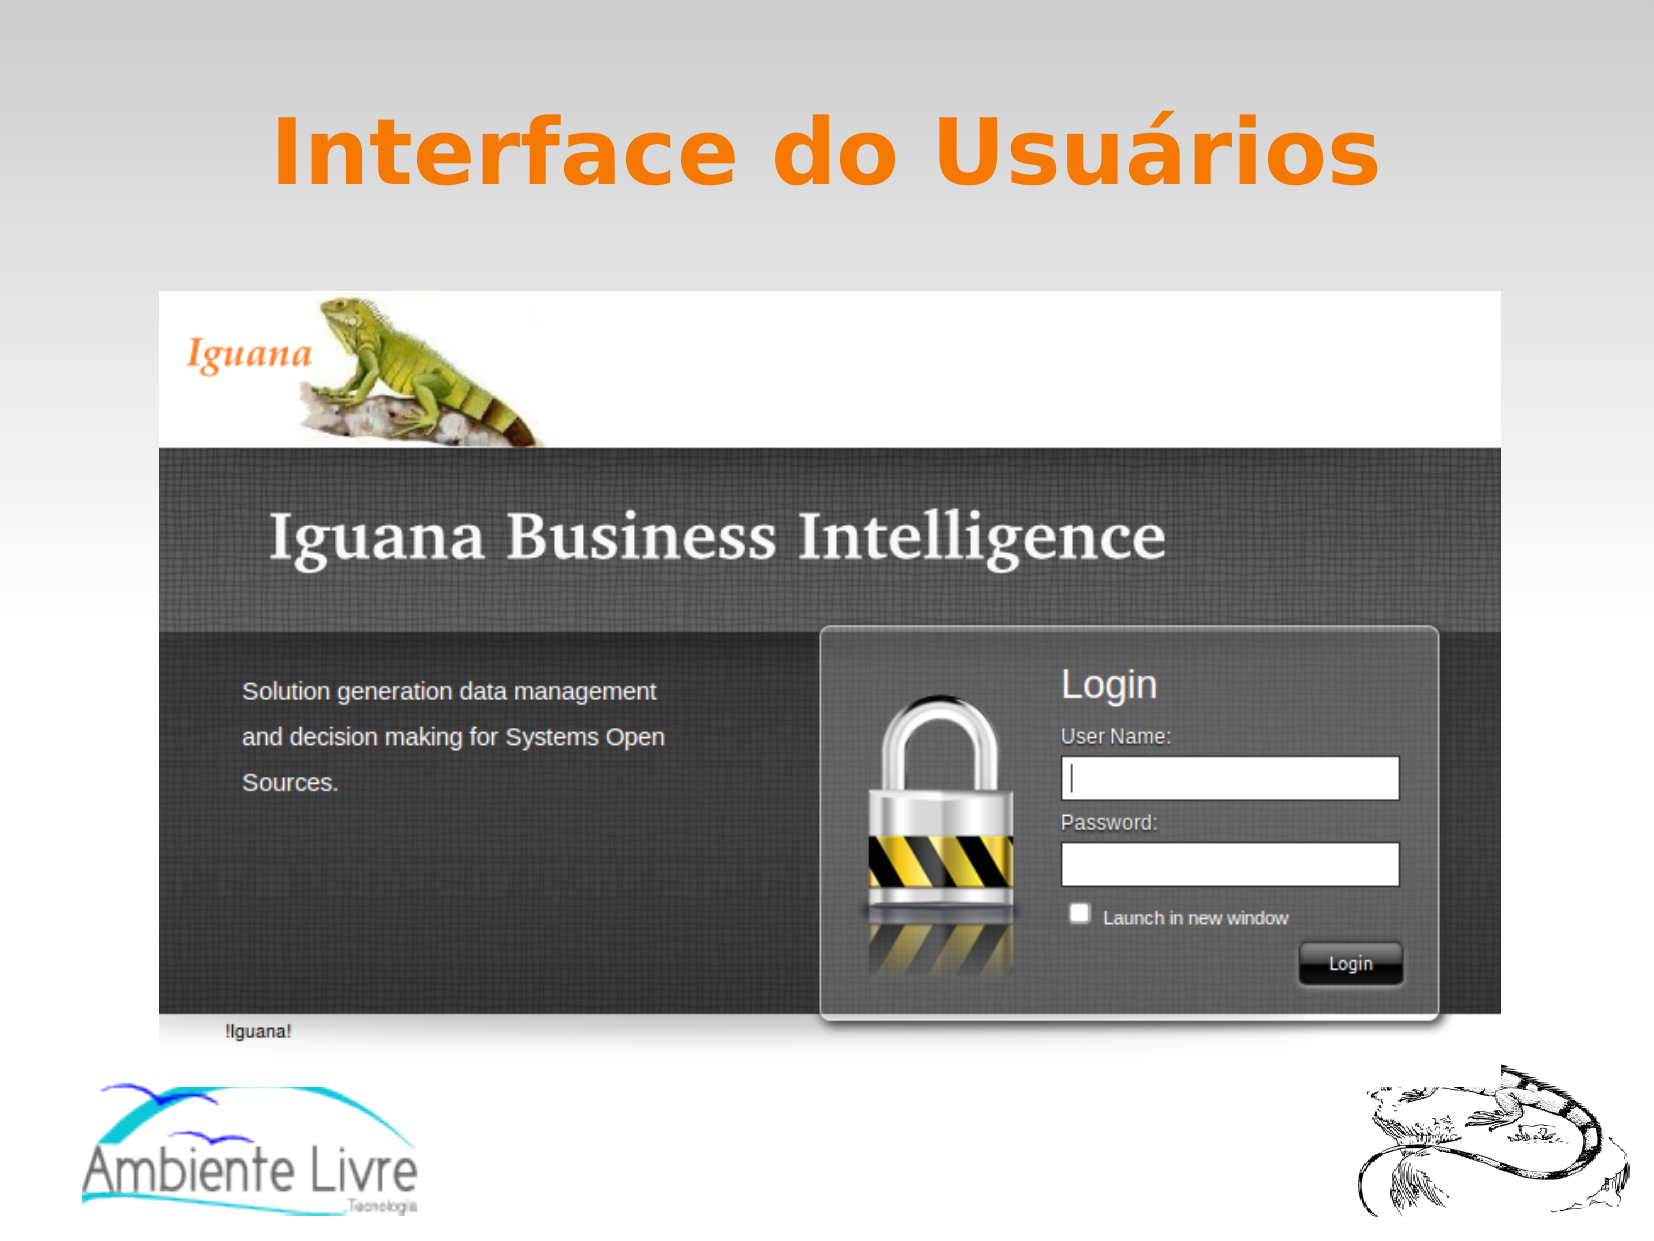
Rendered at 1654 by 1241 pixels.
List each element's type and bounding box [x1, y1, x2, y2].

picture [82, 291, 1630, 1217]
